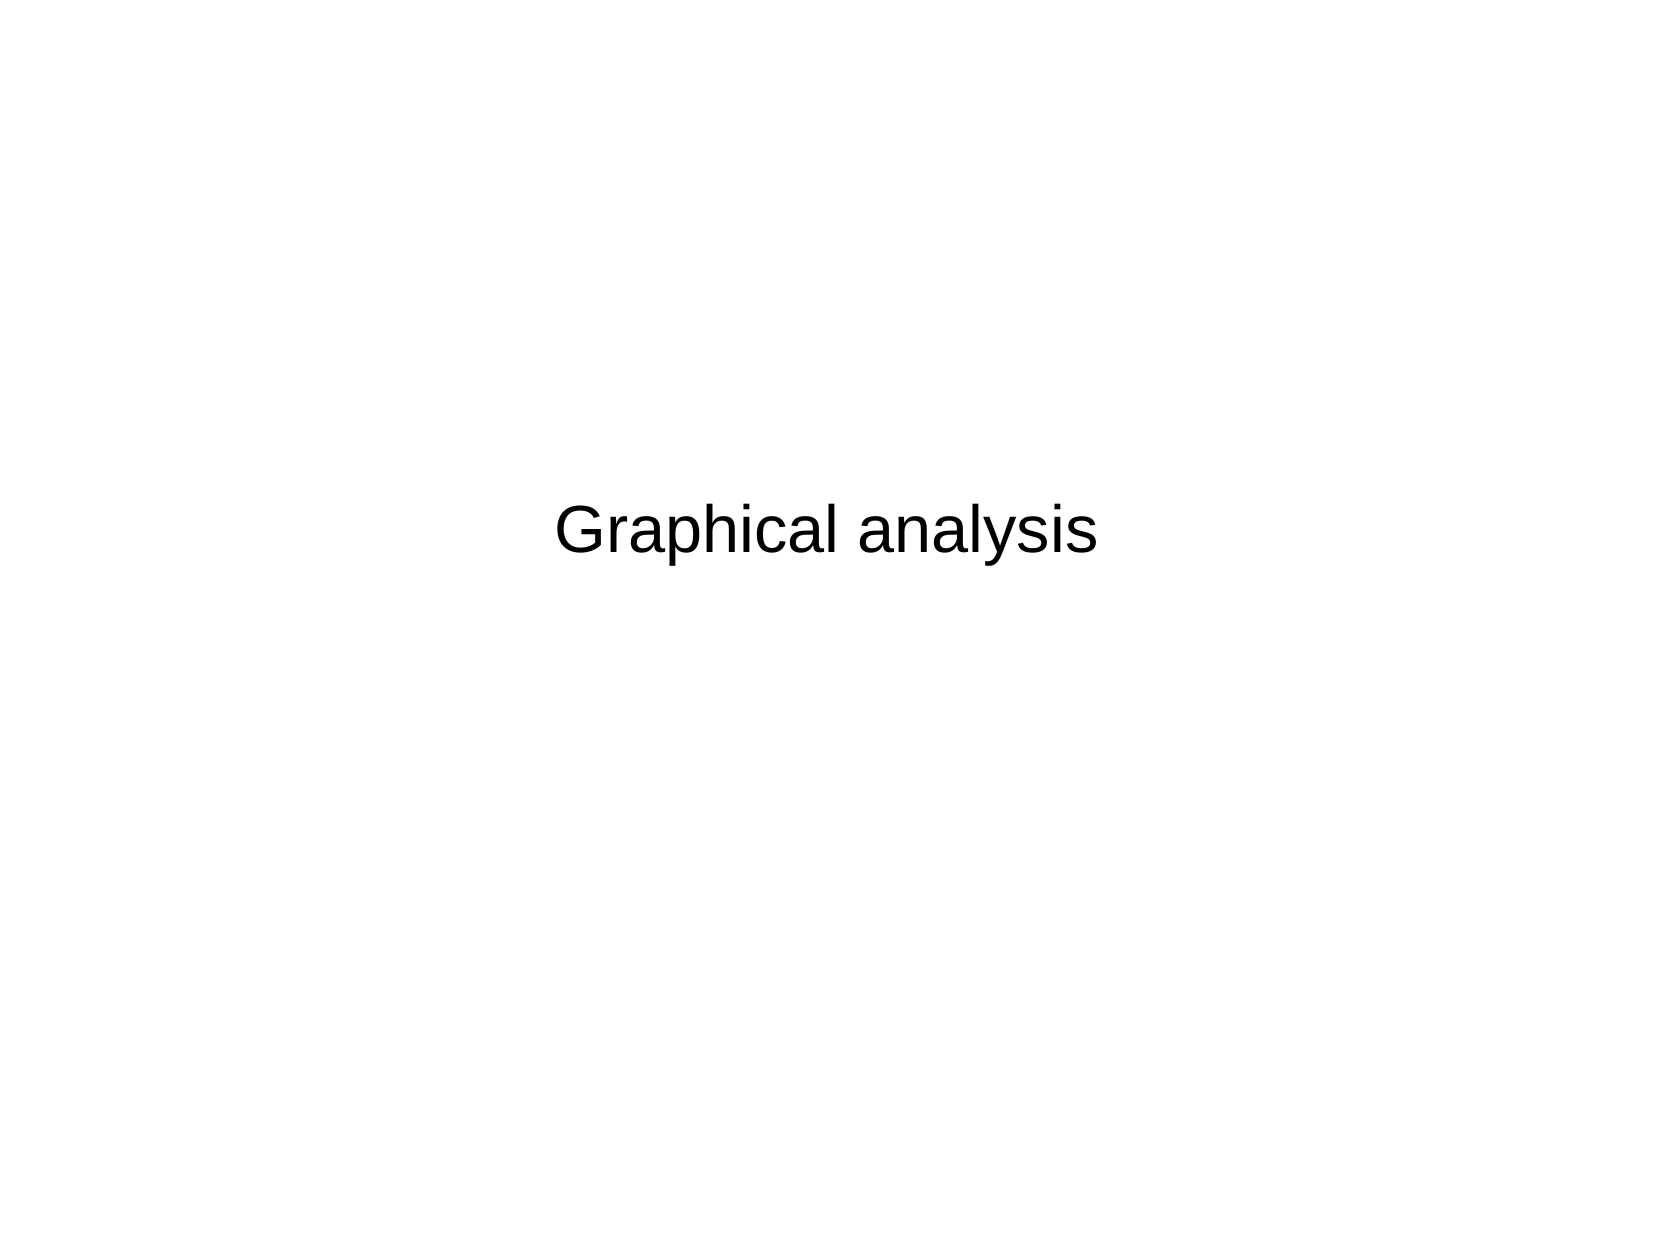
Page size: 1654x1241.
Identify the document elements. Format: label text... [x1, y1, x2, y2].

subtitle Graphical analysis [82, 49, 1571, 1010]
